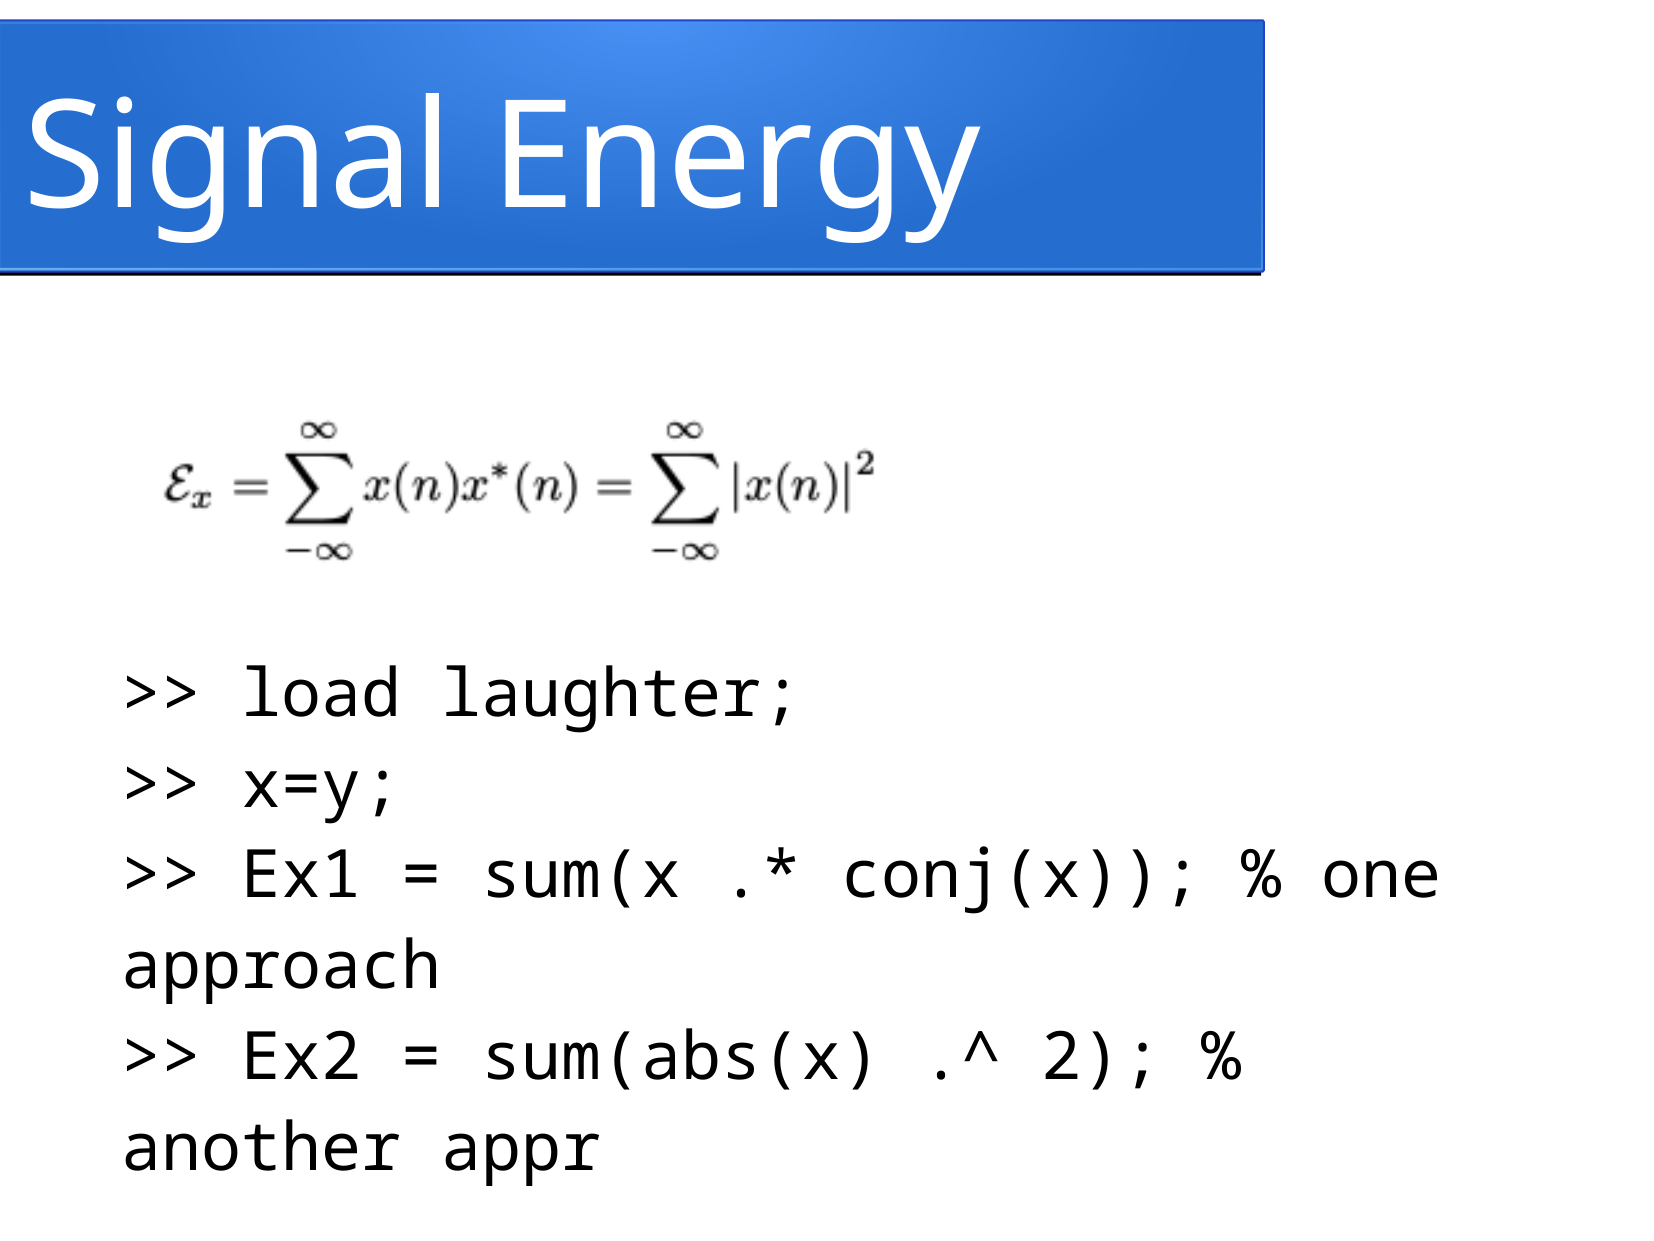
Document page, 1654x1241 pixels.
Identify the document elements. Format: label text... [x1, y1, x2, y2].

picture [124, 377, 887, 612]
title Signal Energy [23, 47, 1300, 252]
text_box >> load laughter; >> x=y; >> Ex1 = sum(x .* conj(x)); % one approach >> Ex2 = sum(abs(x) .^ 2); % another appr [106, 637, 1548, 921]
